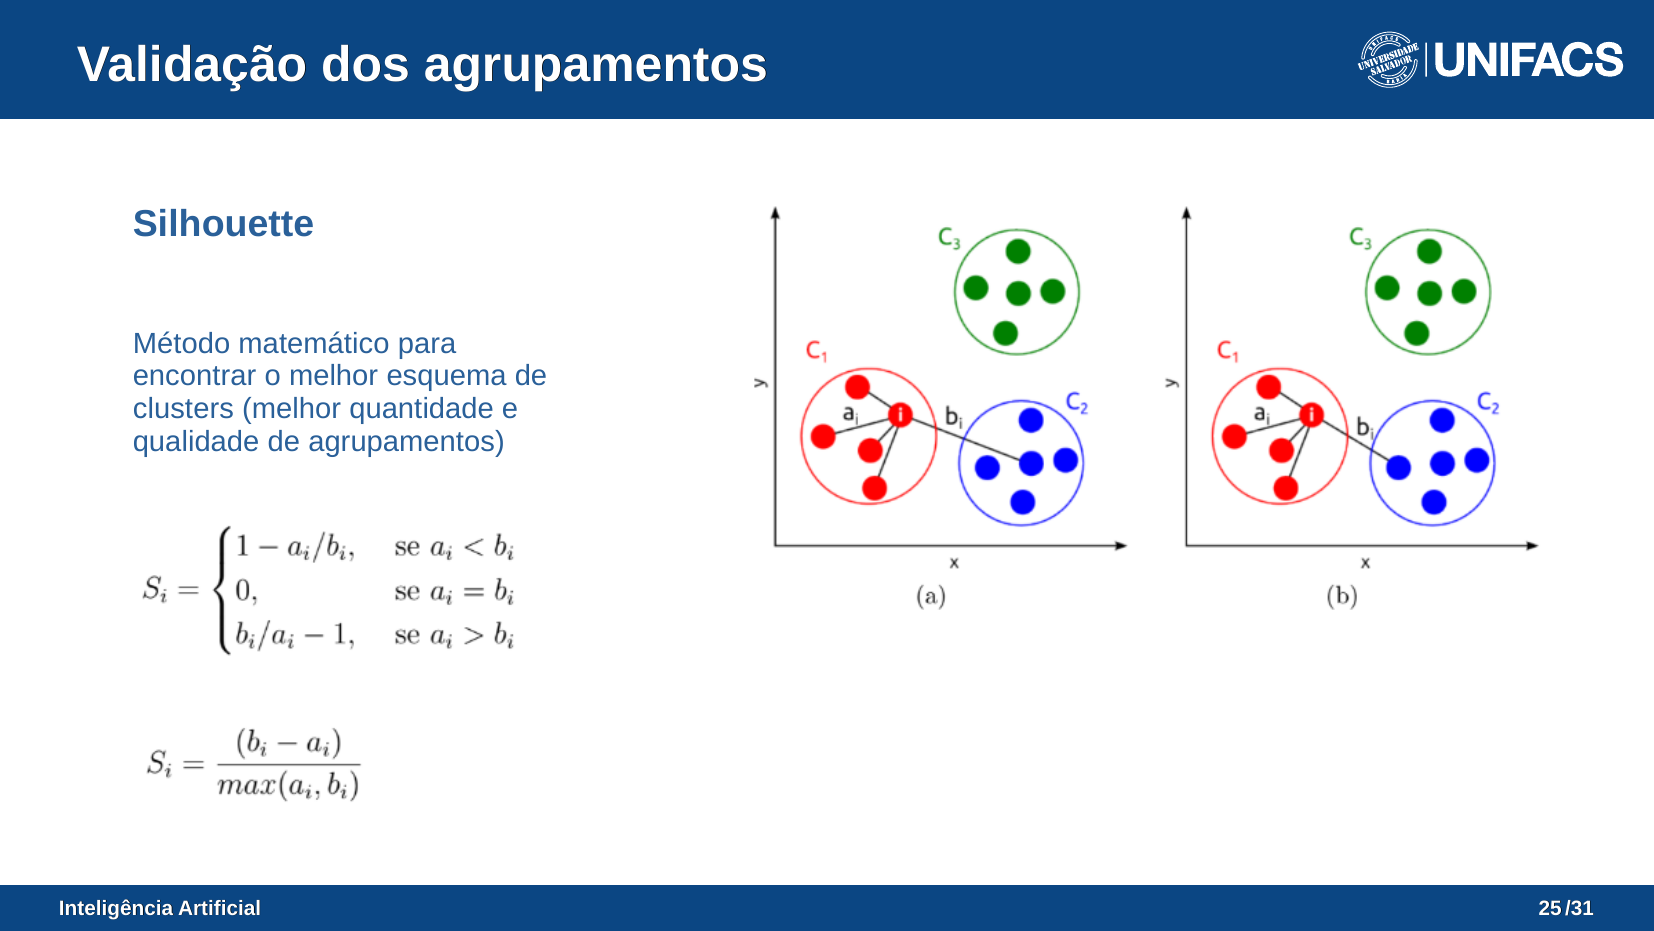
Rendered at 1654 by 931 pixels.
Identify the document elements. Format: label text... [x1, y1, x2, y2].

text_box Silhouette Método matemático para encontrar o melhor esquema de clusters (melhor quantidade e qualidade de agrupamentos) [118, 194, 591, 709]
text_box Validação dos agrupamentos [76, 7, 1241, 120]
picture [738, 186, 1565, 621]
picture [125, 714, 375, 820]
picture [129, 515, 544, 681]
